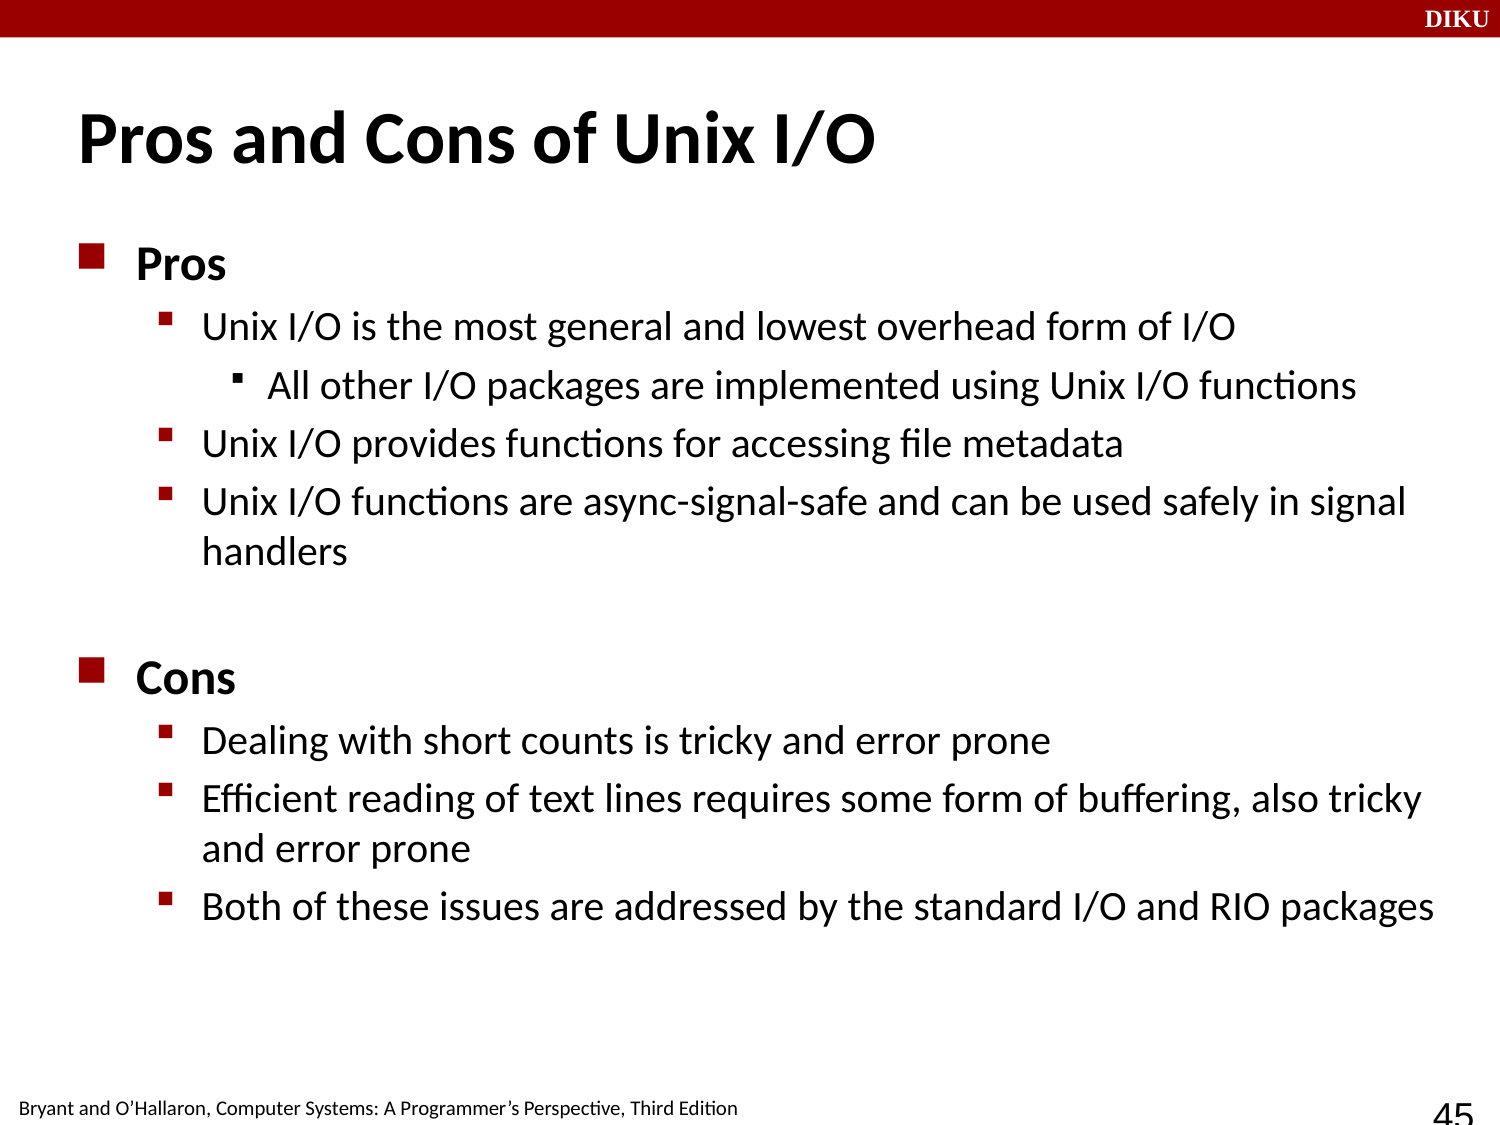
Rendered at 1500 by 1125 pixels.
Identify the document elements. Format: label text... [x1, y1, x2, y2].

text_box Pros and Cons of Unix I/O [63, 71, 1310, 197]
text_box Pros Unix I/O is the most general and lowest overhead form of I/O All other I/O packages are implemented using Unix I/O functions Unix I/O provides functions for accessing file metadata Unix I/O functions are async-signal-safe and can be used safely in signal handlers Cons Dealing with short counts is tricky and error prone Efficient reading of text lines requires some form of buffering, also tricky and error prone Both of these issues are addressed by the standard I/O and RIO packages [65, 223, 1463, 1039]
